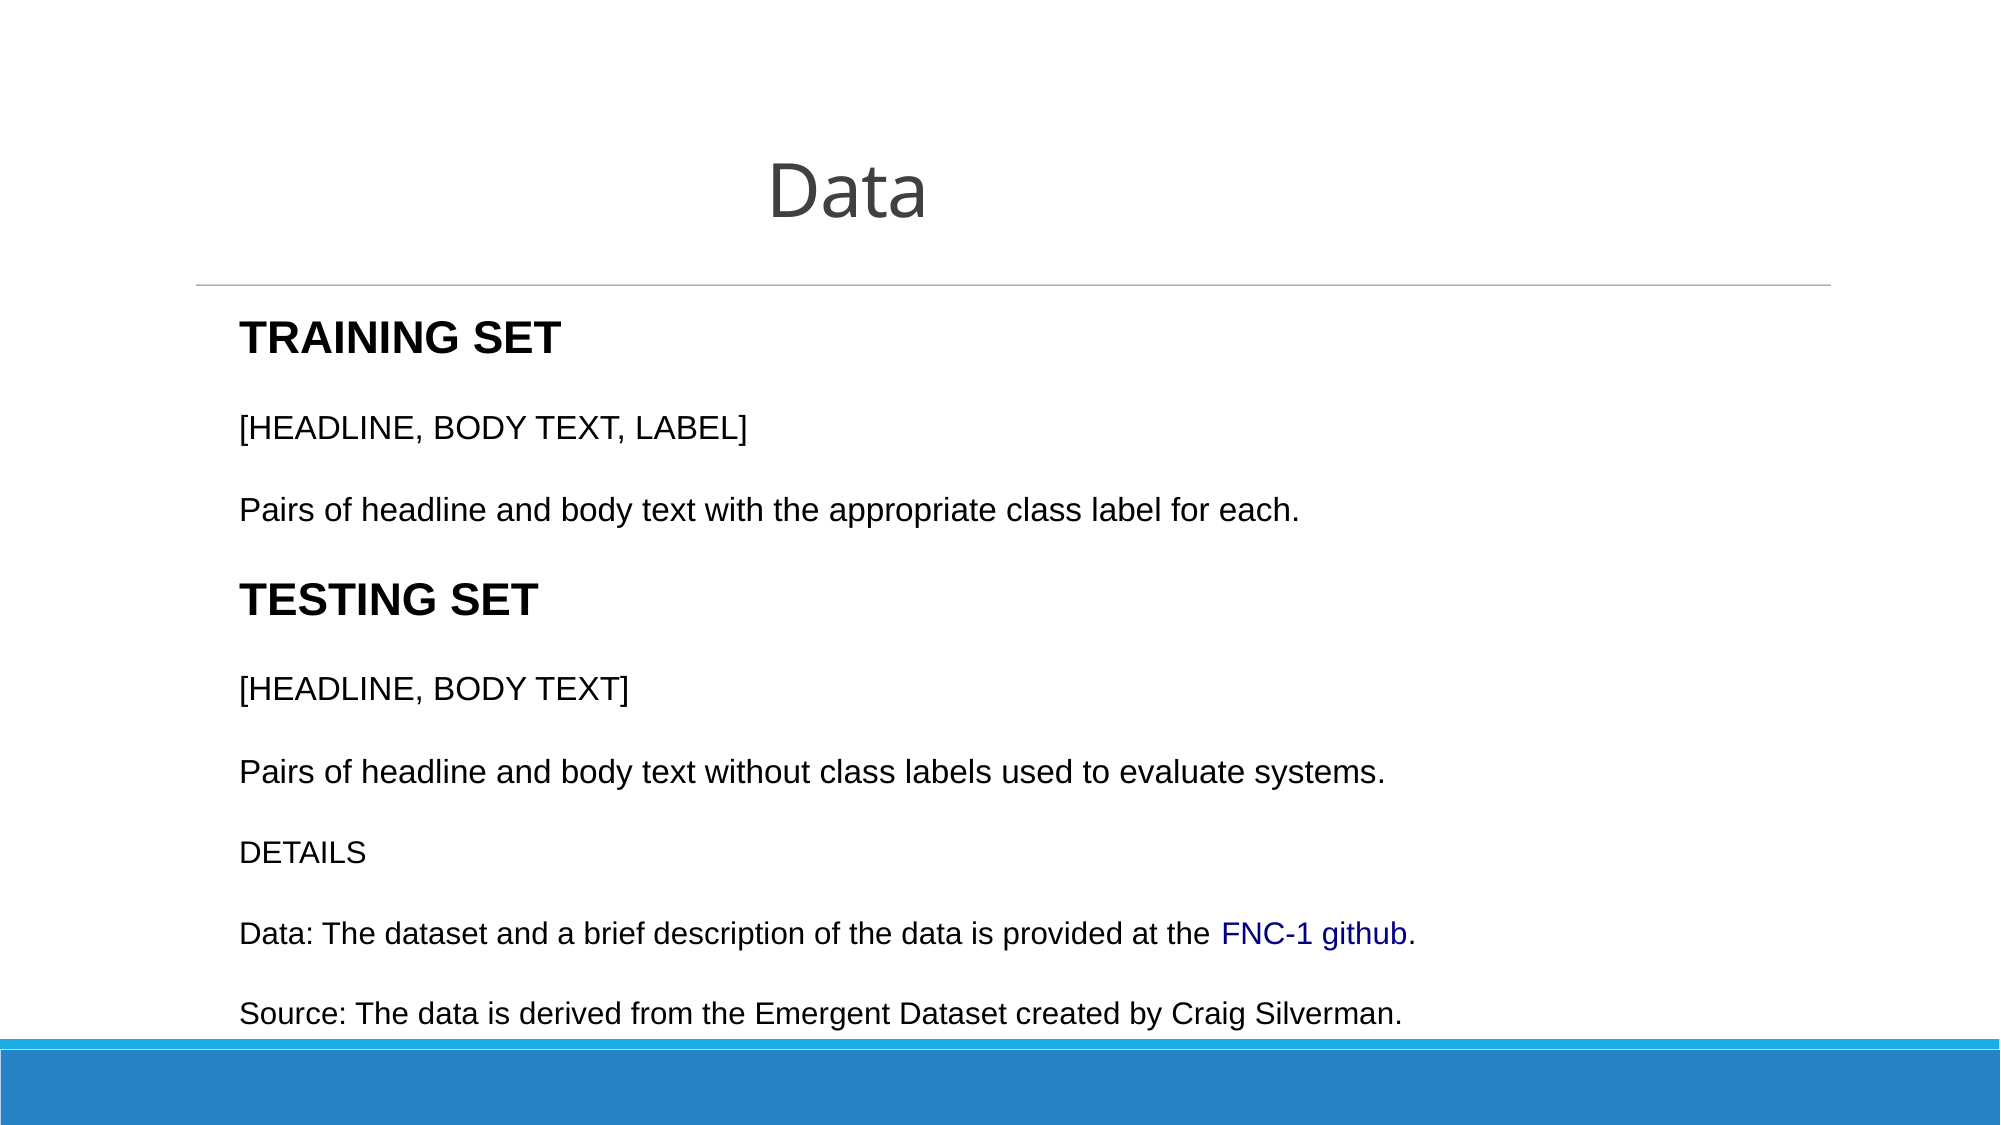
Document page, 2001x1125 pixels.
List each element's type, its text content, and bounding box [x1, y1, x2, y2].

text_box Data [639, 129, 1193, 262]
text_box TRAINING SET [HEADLINE, BODY TEXT, LABEL] Pairs of headline and body text with the appropriate class label for each. TESTING SET [HEADLINE, BODY TEXT] Pairs of headline and body text without class labels used to evaluate systems. DETAILS Data: The dataset and a brief description of the data is provided at the FNC-1 github. Source: The data is derived from the Emergent Dataset created by Craig Silverman. [224, 304, 1819, 1108]
